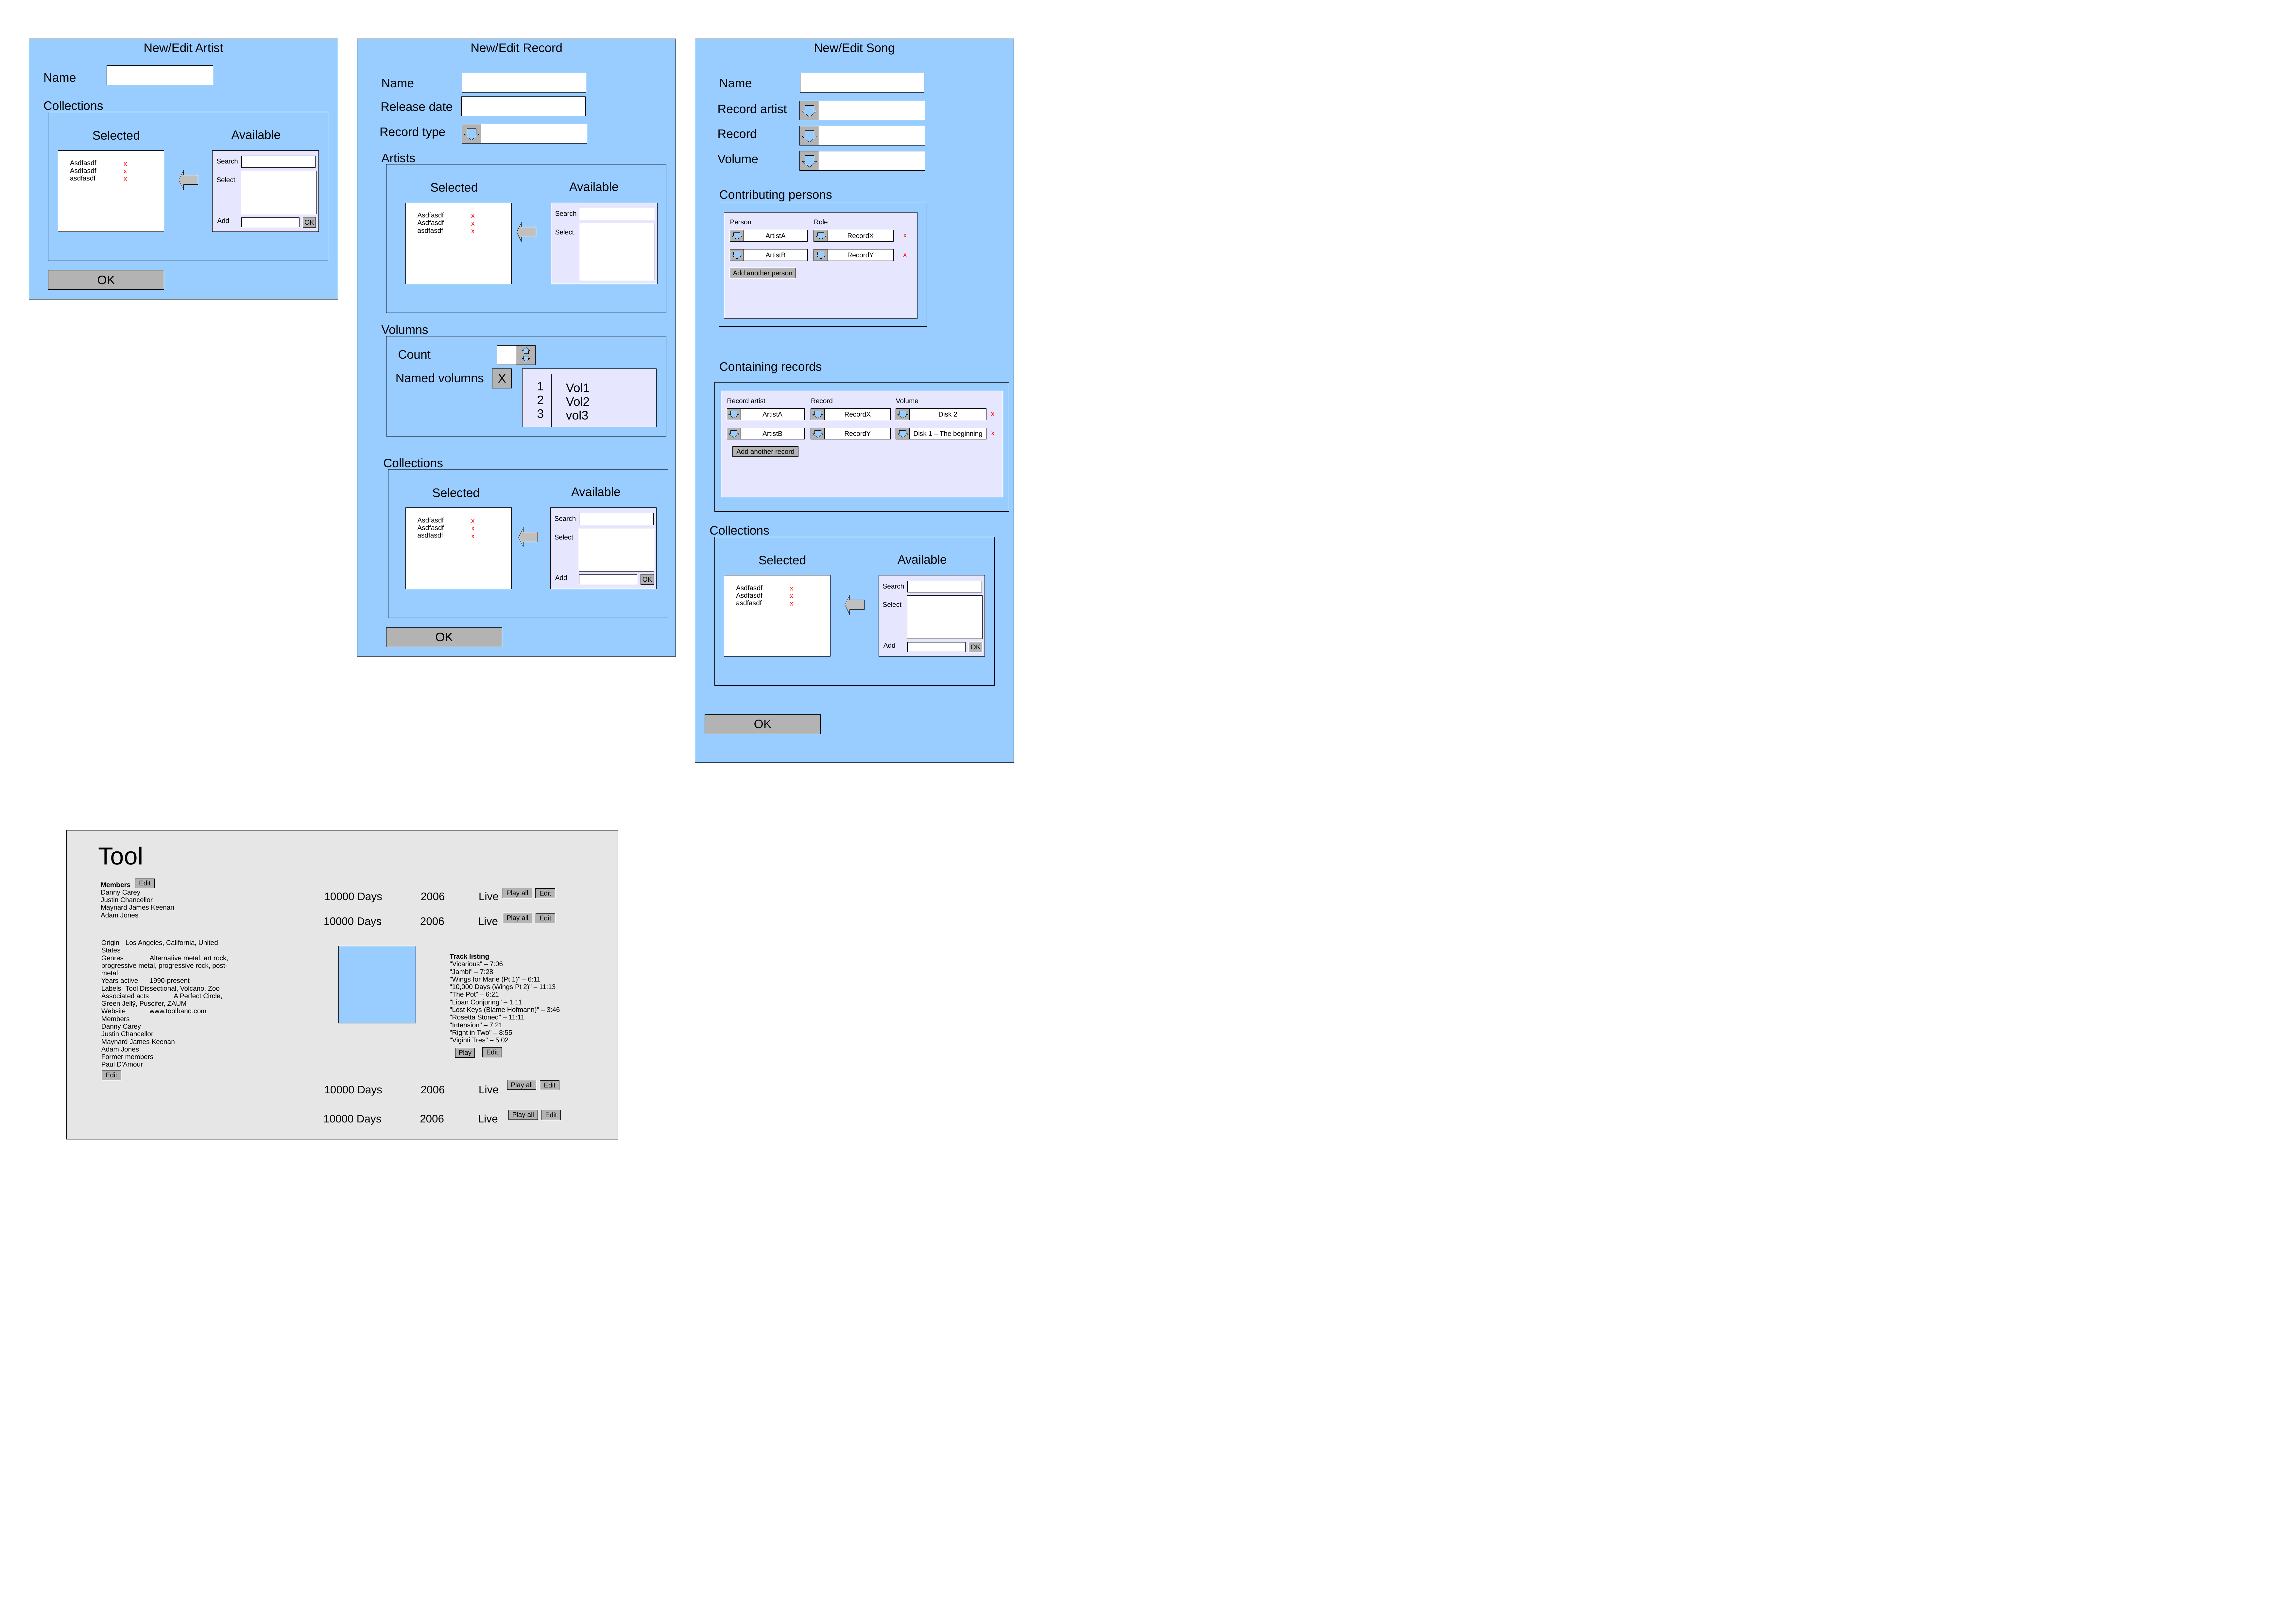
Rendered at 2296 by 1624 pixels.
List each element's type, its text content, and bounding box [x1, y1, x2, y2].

text_box Live [474, 1081, 504, 1101]
text_box OK [969, 642, 982, 652]
text_box OK [705, 714, 821, 734]
text_box Available [226, 125, 286, 144]
text_box Collections [378, 453, 448, 472]
text_box Name [376, 74, 419, 93]
text_box Containing records [714, 357, 827, 377]
text_box Search [550, 207, 590, 220]
text_box Add another record [732, 446, 798, 457]
text_box Edit [541, 1110, 561, 1120]
text_box Selected [87, 126, 145, 145]
text_box Record artist [722, 394, 770, 407]
text_box [799, 101, 925, 120]
text_box [516, 222, 536, 242]
text_box [58, 150, 164, 232]
text_box Volume [891, 394, 923, 407]
text_box Origin Los Angeles, California, United States Genres Alternative metal, art rock, progressive metal, progressive rock, post-metal Years active 1990-present Labels Tool Dissectional, Volcano, Zoo Associated acts A Perfect Circle, Green Jellÿ, Puscifer, ZAUM Website www.toolband.com Members Danny Carey Justin Chancellor Maynard James Keenan Adam Jones Former members Paul D'Amour [96, 936, 239, 1120]
text_box 1 2 3 [532, 377, 549, 423]
text_box Edit [535, 888, 555, 898]
text_box Play all [507, 1080, 536, 1090]
text_box Role [809, 216, 833, 229]
text_box Asdfasdf Asdfasdf asdfasdf [65, 157, 101, 185]
text_box New/Edit Artist [29, 39, 338, 299]
text_box Search [878, 580, 917, 592]
text_box Available [566, 483, 625, 502]
text_box OK [303, 217, 316, 228]
text_box Asdfasdf Asdfasdf asdfasdf [731, 581, 768, 609]
text_box [461, 96, 586, 116]
text_box 10000 Days [319, 1081, 387, 1101]
text_box Edit [482, 1047, 502, 1057]
text_box x [986, 407, 1000, 420]
text_box [845, 595, 865, 615]
text_box New/Edit Song [695, 39, 1014, 763]
text_box Selected [425, 178, 483, 197]
text_box Play all [508, 1110, 538, 1120]
text_box [179, 170, 198, 190]
text_box OK [641, 574, 654, 585]
text_box [497, 345, 536, 365]
text_box Play all [503, 913, 532, 923]
text_box Artists [386, 164, 420, 167]
text_box Name [39, 68, 81, 87]
text_box Select [550, 226, 590, 239]
text_box Selected [754, 551, 811, 570]
text_box ArtistA [741, 408, 805, 420]
text_box Collections [705, 521, 774, 540]
text_box [799, 126, 925, 145]
text_box Live [473, 1110, 503, 1130]
text_box Disk 1 – The beginning [909, 428, 986, 439]
text_box OK [386, 627, 502, 647]
text_box Edit [540, 1080, 559, 1090]
text_box [724, 212, 917, 319]
text_box [799, 151, 925, 171]
text_box [212, 150, 319, 232]
text_box x x x [466, 209, 480, 237]
text_box x [899, 248, 912, 261]
text_box 10000 Days [318, 913, 386, 932]
text_box Edit [102, 1070, 121, 1080]
text_box RecordY [828, 249, 894, 261]
text_box Asdfasdf Asdfasdf asdfasdf [412, 514, 449, 542]
text_box [107, 65, 213, 85]
text_box Available [893, 550, 952, 569]
text_box Release date [376, 97, 458, 116]
text_box 2006 [416, 1081, 450, 1101]
text_box ArtistB [741, 428, 805, 439]
text_box [405, 507, 512, 589]
text_box [66, 830, 618, 1139]
text_box 2006 [415, 913, 449, 932]
text_box [879, 575, 985, 657]
text_box Record [712, 125, 762, 144]
text_box Play [455, 1048, 475, 1058]
text_box Record [806, 394, 838, 407]
text_box ArtistB [744, 249, 808, 261]
text_box x [899, 229, 912, 242]
text_box Person [725, 216, 757, 229]
text_box Add another person [730, 268, 796, 278]
text_box Named volumns [390, 368, 502, 387]
text_box x [986, 427, 1000, 439]
text_box Contributing persons [714, 185, 837, 204]
text_box Add [550, 572, 579, 584]
text_box Add [212, 214, 242, 227]
text_box Play all [503, 888, 532, 898]
text_box X [492, 368, 512, 388]
text_box [551, 203, 658, 284]
text_box Select [212, 174, 251, 186]
text_box Volumns [386, 336, 433, 339]
text_box Disk 2 [909, 408, 986, 420]
text_box Search [212, 155, 251, 168]
text_box Record type [375, 123, 451, 142]
text_box Volumns [376, 320, 433, 339]
text_box Vol1 Vol2 vol3 [561, 378, 595, 425]
text_box Artists [376, 148, 420, 167]
text_box Count [393, 345, 505, 364]
text_box [721, 391, 1003, 497]
text_box Live [474, 888, 504, 908]
text_box Selected [427, 483, 485, 502]
text_box [462, 73, 586, 93]
text_box Select [878, 598, 917, 611]
text_box Select [549, 531, 589, 544]
text_box x x x [466, 514, 480, 542]
text_box ArtistA [744, 230, 808, 242]
text_box [800, 73, 924, 93]
text_box [462, 124, 587, 144]
text_box Collections [715, 537, 774, 540]
text_box RecordX [828, 230, 894, 242]
text_box Collections [48, 112, 108, 115]
text_box [550, 507, 657, 589]
text_box RecordY [824, 428, 891, 439]
text_box [724, 575, 831, 657]
text_box Collections [388, 470, 448, 472]
text_box Collections [39, 96, 108, 115]
text_box Add [879, 639, 908, 652]
text_box [522, 368, 657, 427]
text_box x x x [119, 157, 132, 185]
text_box 10000 Days [319, 888, 387, 908]
text_box 2006 [416, 888, 450, 908]
text_box RecordX [824, 408, 891, 420]
text_box x x x [785, 582, 798, 610]
text_box Live [473, 913, 503, 932]
text_box Search [549, 512, 589, 525]
text_box Tool [93, 840, 148, 872]
text_box [405, 203, 512, 284]
text_box OK [48, 270, 164, 290]
text_box 2006 [415, 1110, 449, 1130]
text_box Edit [536, 913, 555, 923]
text_box Track listing "Vicarious" – 7:06 "Jambi" – 7:28 "Wings for Marie (Pt 1)" – 6:11 "10,000 Days (Wings Pt 2)" – 11:13 "The Pot" – 6:21 "Lipan Conjuring" – 1:11 "Lost Keys (Blame Hofmann)" – 3:46 "Rosetta Stoned" – 11:11 "Intension" – 7:21 "Right in Two" – 8:55 "Viginti Tres" – 5:02 [445, 950, 586, 1052]
text_box New/Edit Record [357, 39, 676, 657]
text_box Record artist [712, 99, 792, 118]
text_box [518, 527, 538, 547]
text_box 10000 Days [318, 1110, 386, 1130]
text_box Volume [712, 150, 763, 169]
text_box Members Danny Carey Justin Chancellor Maynard James Keenan Adam Jones [96, 879, 184, 933]
text_box Name [714, 74, 757, 93]
text_box Available [564, 178, 624, 197]
text_box Asdfasdf Asdfasdf asdfasdf [412, 209, 449, 237]
